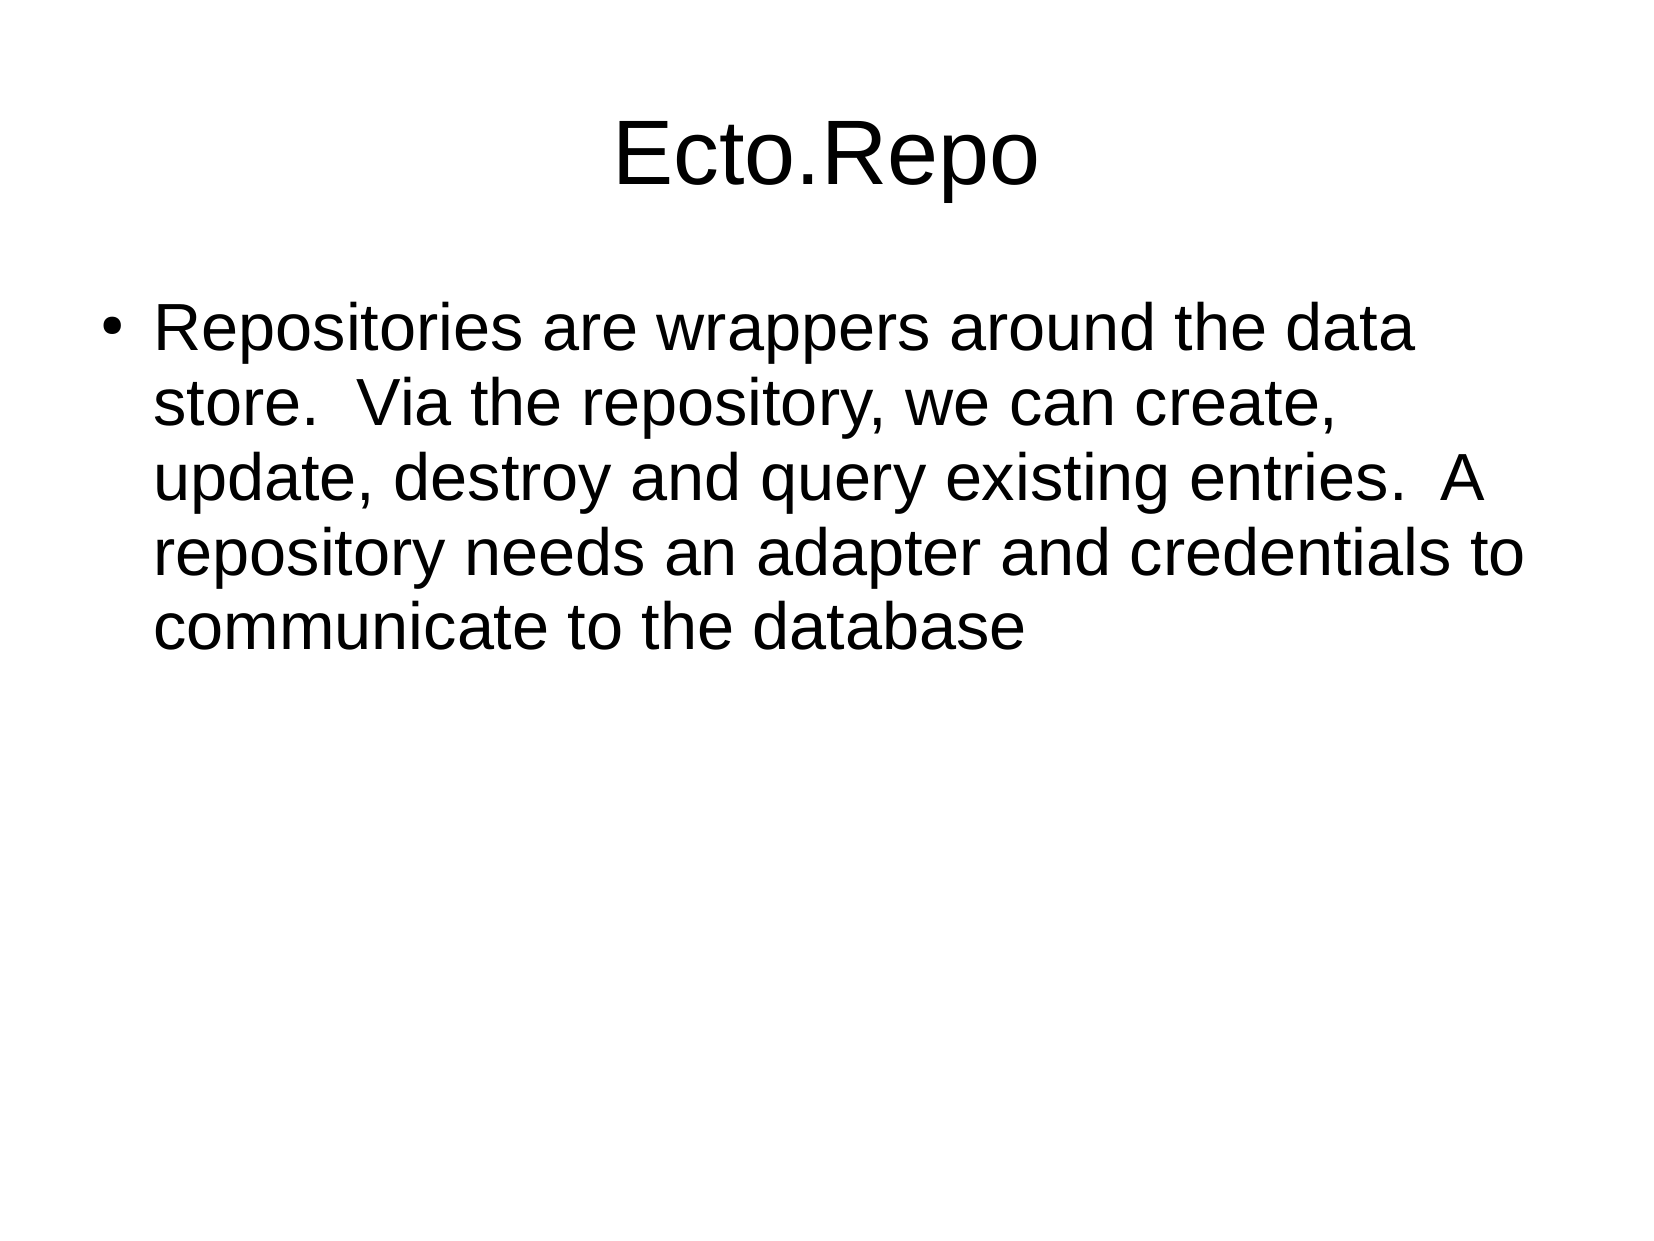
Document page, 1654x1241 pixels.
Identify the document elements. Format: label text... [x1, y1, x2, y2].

title Ecto.Repo [82, 49, 1571, 257]
list Repositories are wrappers around the data store. Via the repository, we can create, update, destroy and query existing entries. A repository needs an adapter and credentials to communicate to the database [82, 290, 1571, 1010]
